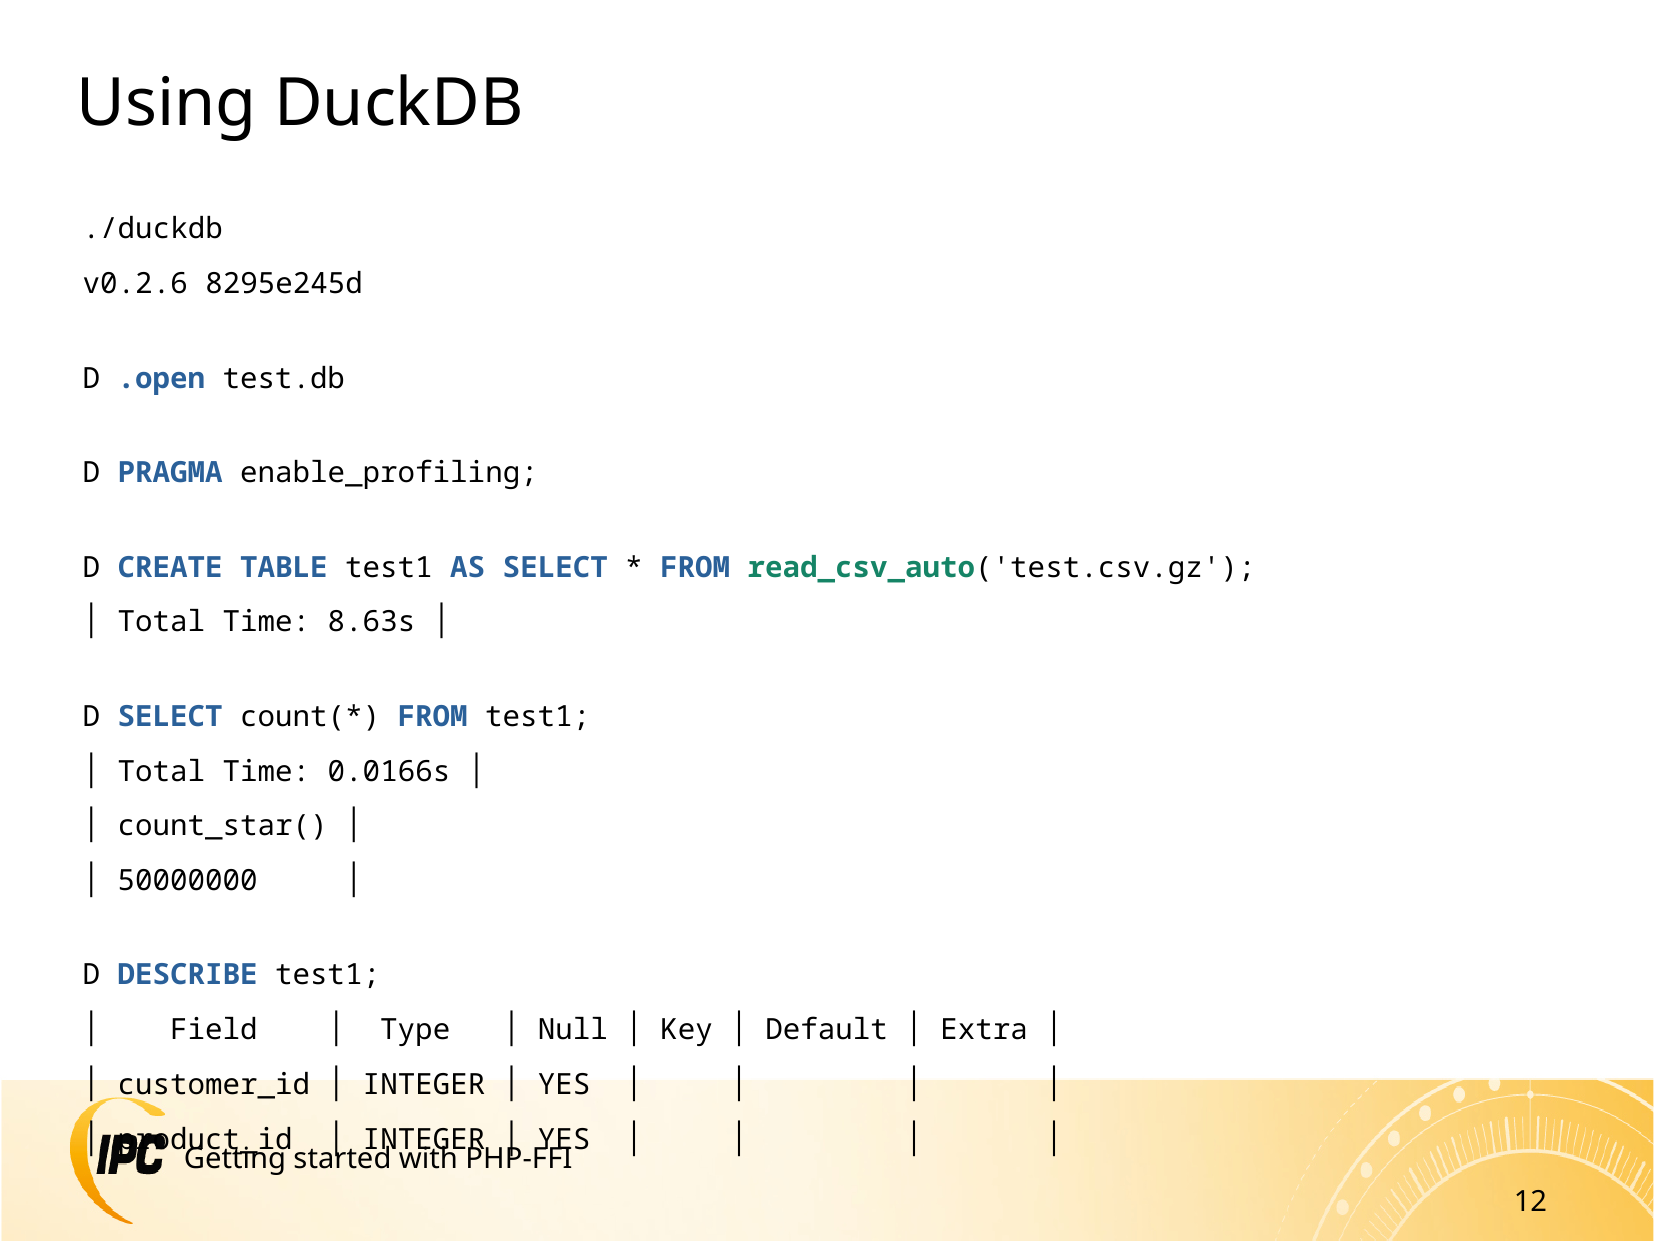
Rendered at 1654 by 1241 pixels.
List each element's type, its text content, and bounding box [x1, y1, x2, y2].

picture [0, 0, 1654, 1241]
title Using DuckDB [17, 3, 1506, 196]
list ./duckdb v0.2.6 8295e245d D .open test.db D PRAGMA enable_profiling; D CREATE TABLE test1 AS SELECT * FROM read_csv_auto('test.csv.gz'); │ Total Time: 8.63s │ D SELECT count(*) FROM test1; │ Total Time: 0.0166s │ │ count_star() │ │ 50000000 │ D DESCRIBE test1; │ Field │ Type │ Null │ Key │ Default │ Extra │ │ customer_id │ INTEGER │ YES │ │ │ │ │ product_id │ INTEGER │ YES │ │ │ │ [82, 207, 1571, 1054]
